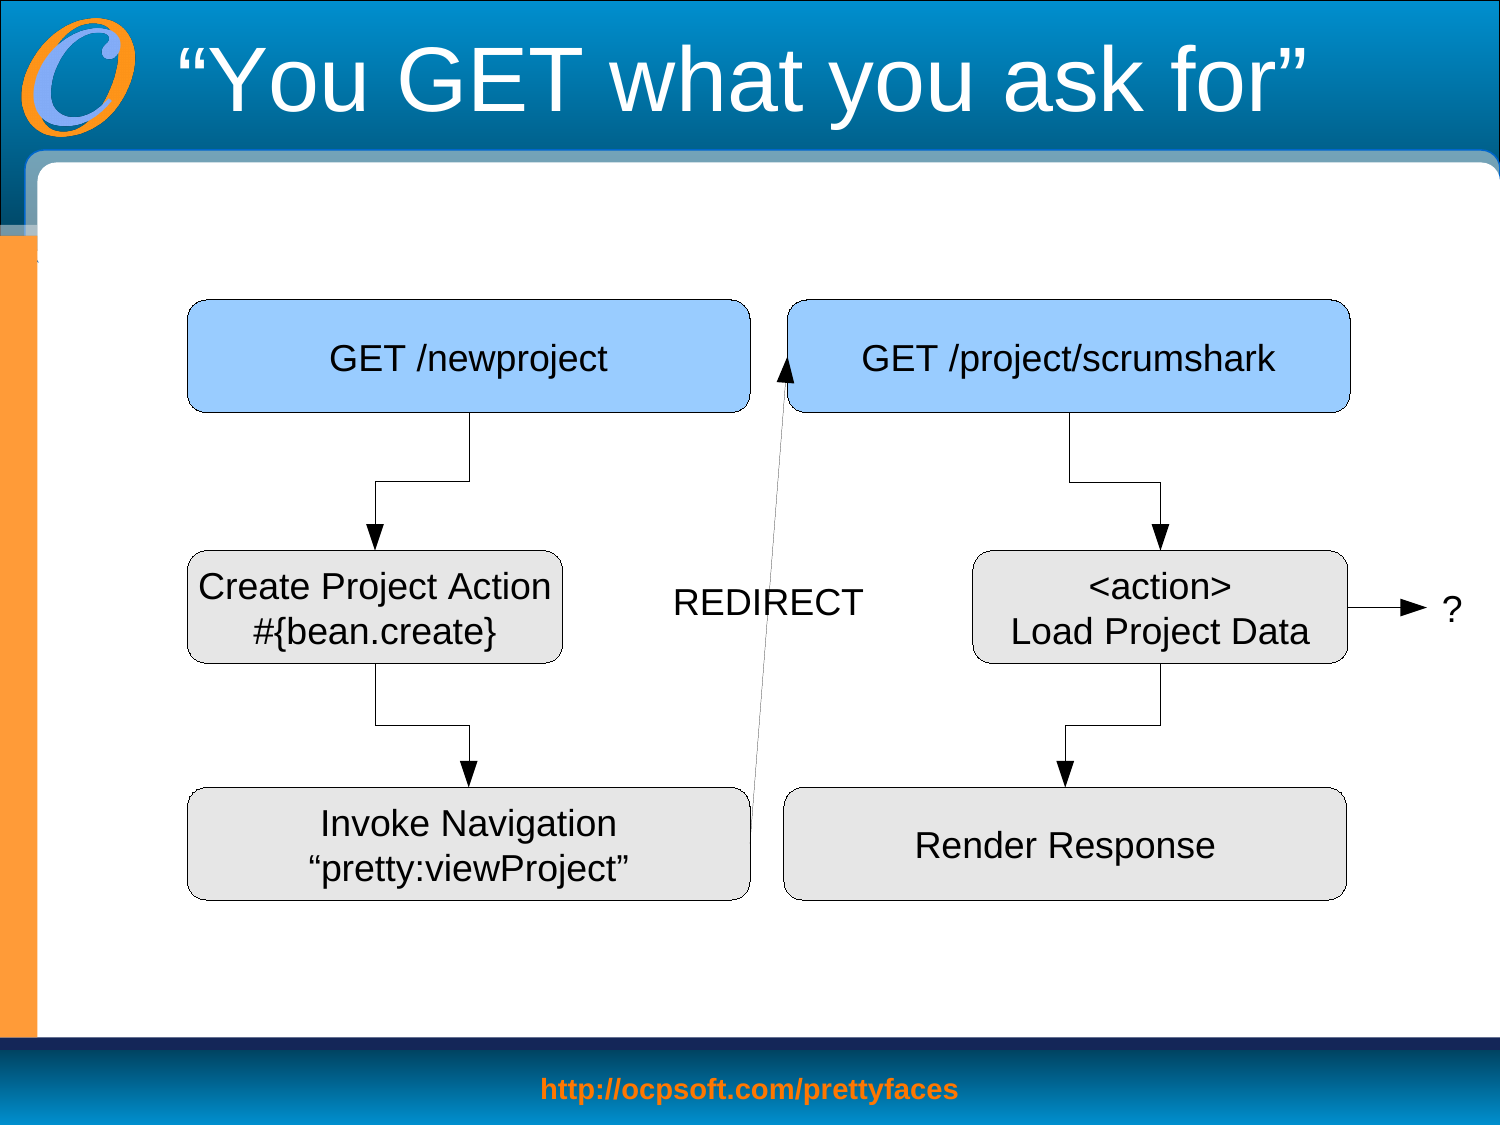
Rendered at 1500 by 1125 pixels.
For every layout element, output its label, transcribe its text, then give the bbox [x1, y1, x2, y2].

title “You GET what you ask for” [162, 11, 1463, 138]
picture [22, 19, 135, 136]
text_box Invoke Navigation “pretty:viewProject” [187, 787, 751, 901]
text_box GET /newproject [187, 299, 751, 413]
text_box GET /project/scrumshark [787, 299, 1351, 413]
text_box <action> Load Project Data [972, 550, 1348, 664]
text_box Create Project Action #{bean.create} [187, 550, 563, 664]
text_box Render Response [783, 787, 1347, 901]
text_box ? [1427, 577, 1465, 638]
